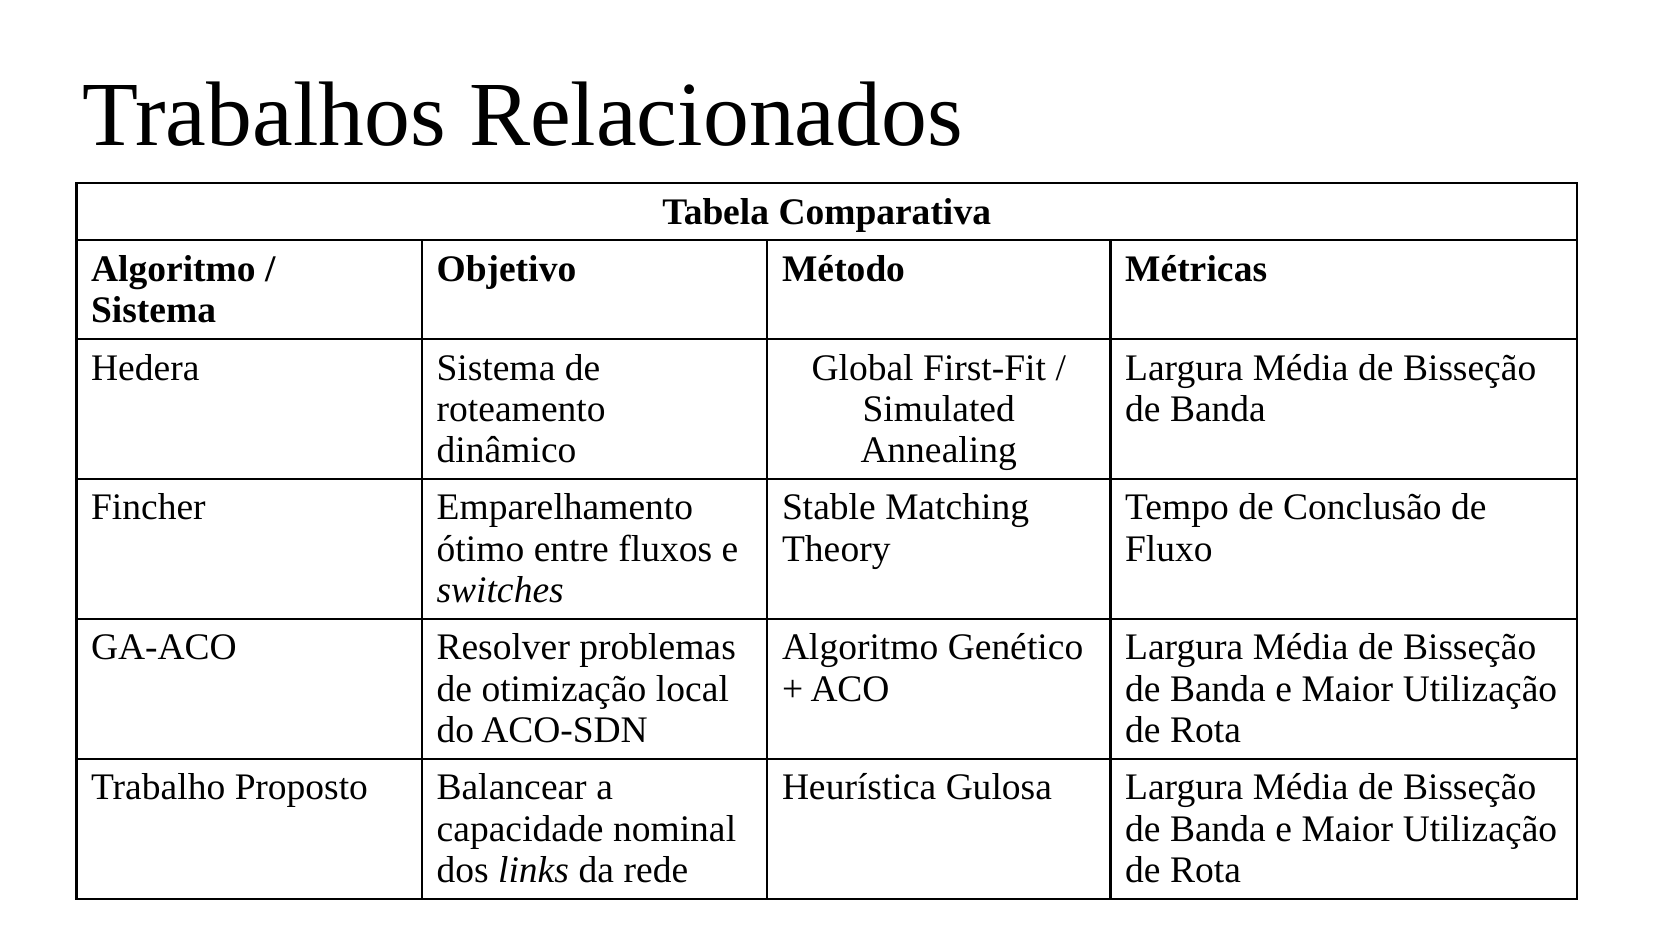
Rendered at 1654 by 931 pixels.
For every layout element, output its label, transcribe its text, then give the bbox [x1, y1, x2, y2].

table_cell Objetivo [423, 241, 766, 338]
table_cell Sistema de roteamento dinâmico [423, 340, 766, 478]
title Trabalhos Relacionados [82, 37, 1571, 182]
table_cell Hedera [78, 340, 421, 478]
table_cell Stable Matching Theory [768, 480, 1109, 618]
table_cell Método [768, 241, 1109, 338]
table_cell Largura Média de Bisseção de Banda [1112, 340, 1576, 478]
table_cell Largura Média de Bisseção de Banda e Maior Utilização de Rota [1112, 760, 1576, 898]
table_cell GA-ACO [78, 620, 421, 758]
table_cell Tempo de Conclusão de Fluxo [1112, 480, 1576, 618]
table_header Tabela Comparativa [78, 184, 1576, 239]
table_cell Largura Média de Bisseção de Banda e Maior Utilização de Rota [1112, 620, 1576, 758]
table_cell Algoritmo Genético + ACO [768, 620, 1109, 758]
table_cell Resolver problemas de otimização local do ACO-SDN [423, 620, 766, 758]
table_cell Heurística Gulosa [768, 760, 1109, 898]
table_cell Métricas [1112, 241, 1576, 338]
table_cell Emparelhamento ótimo entre fluxos e switches [423, 480, 766, 618]
table_cell Algoritmo / Sistema [78, 241, 421, 338]
table_cell Global First-Fit / Simulated Annealing [768, 340, 1109, 478]
table_cell Trabalho Proposto [78, 760, 421, 898]
table_cell Balancear a capacidade nominal dos links da rede [423, 760, 766, 898]
table_cell Fincher [78, 480, 421, 618]
